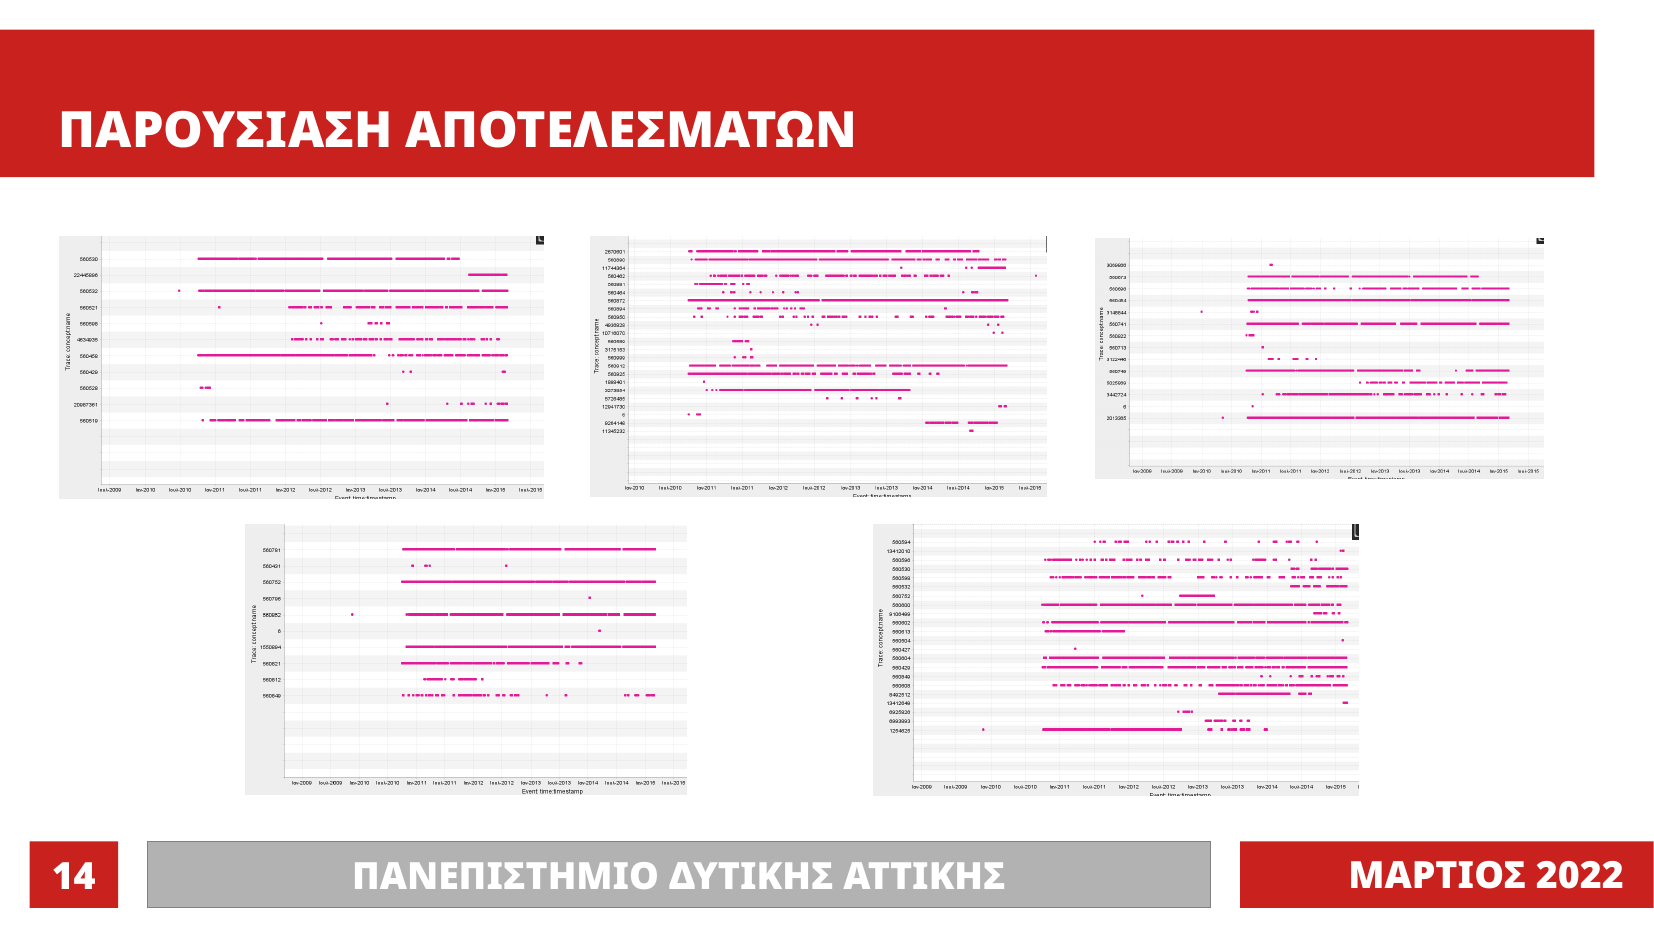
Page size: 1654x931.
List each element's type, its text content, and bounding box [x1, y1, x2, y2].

title ΠΑΡΟΥΣΙΑΣΗ ΑΠΟΤΕΛΕΣΜΑΤΩΝ [59, 44, 1595, 163]
picture [245, 524, 687, 795]
picture [590, 236, 1047, 497]
picture [59, 236, 544, 499]
picture [873, 524, 1359, 796]
picture [1095, 238, 1544, 479]
